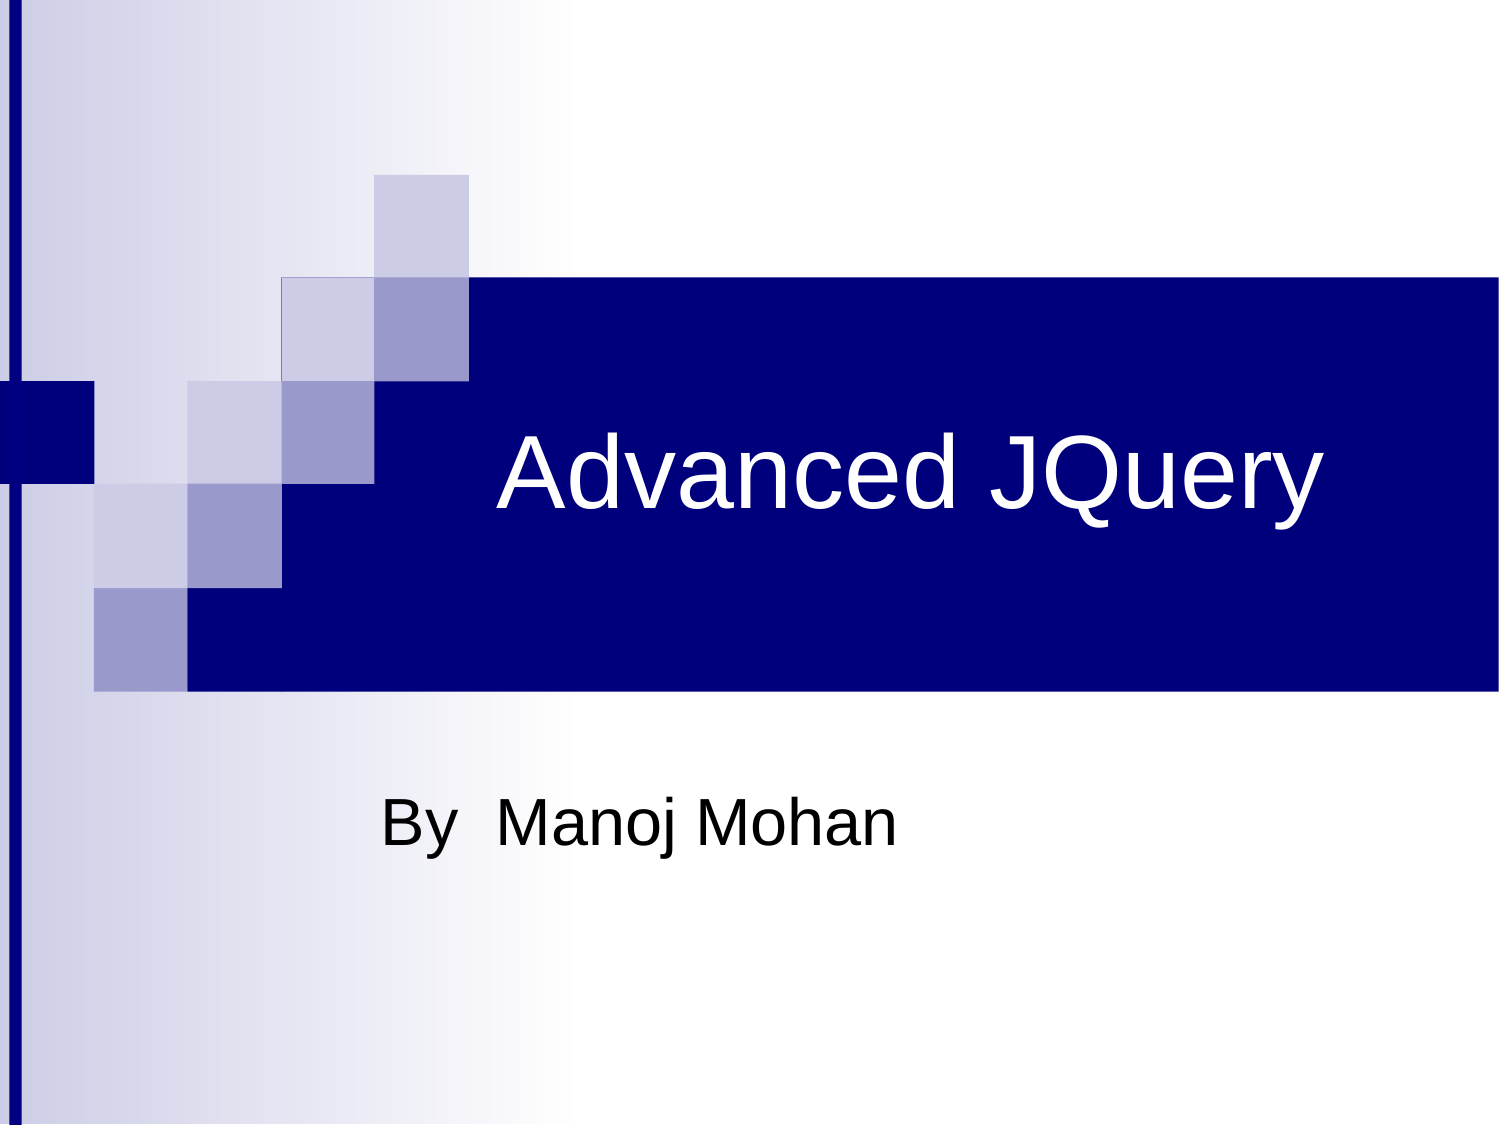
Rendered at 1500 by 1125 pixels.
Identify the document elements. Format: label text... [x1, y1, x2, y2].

title Advanced JQuery By Manoj Mohan [366, 321, 1500, 942]
